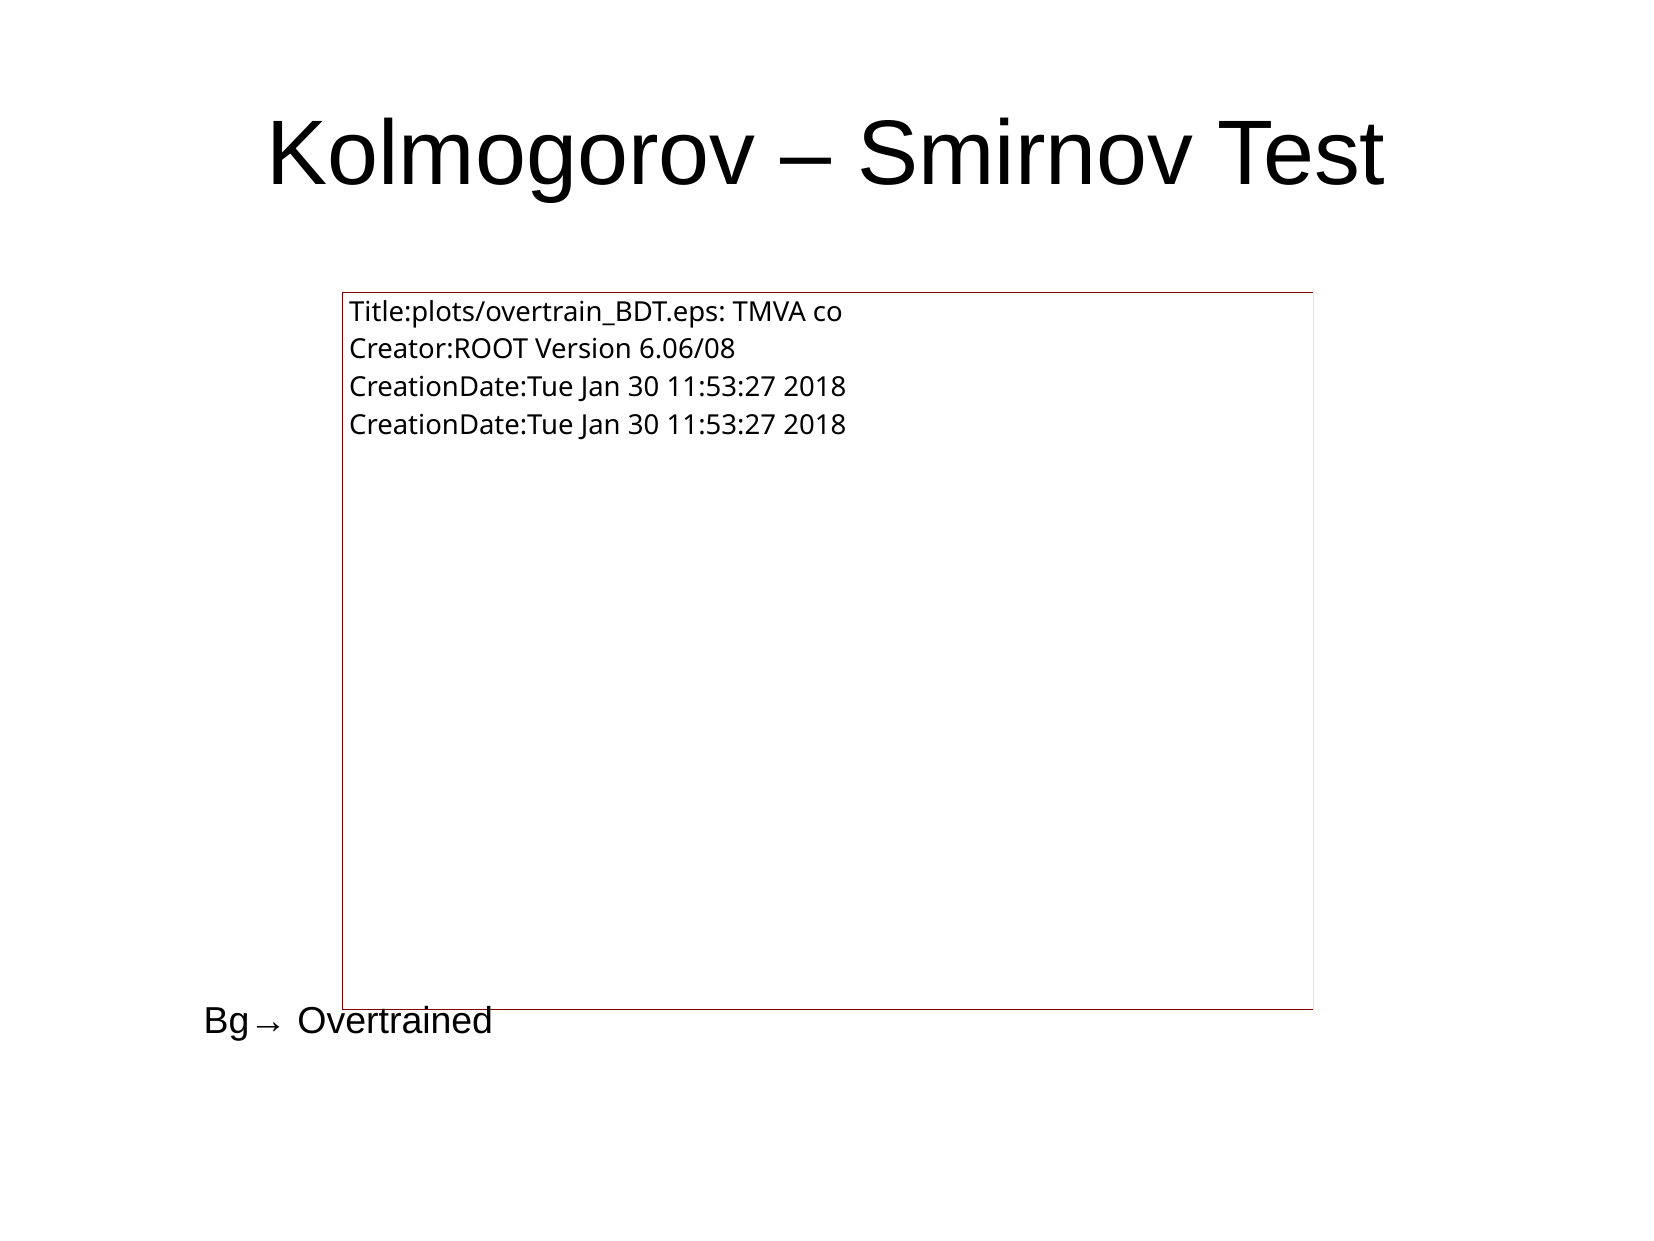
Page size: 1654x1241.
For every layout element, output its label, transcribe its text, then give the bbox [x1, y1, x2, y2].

picture [340, 290, 1314, 1010]
title Kolmogorov – Smirnov Test [82, 49, 1571, 257]
text_box Bg→ Overtrained [188, 992, 1028, 1049]
